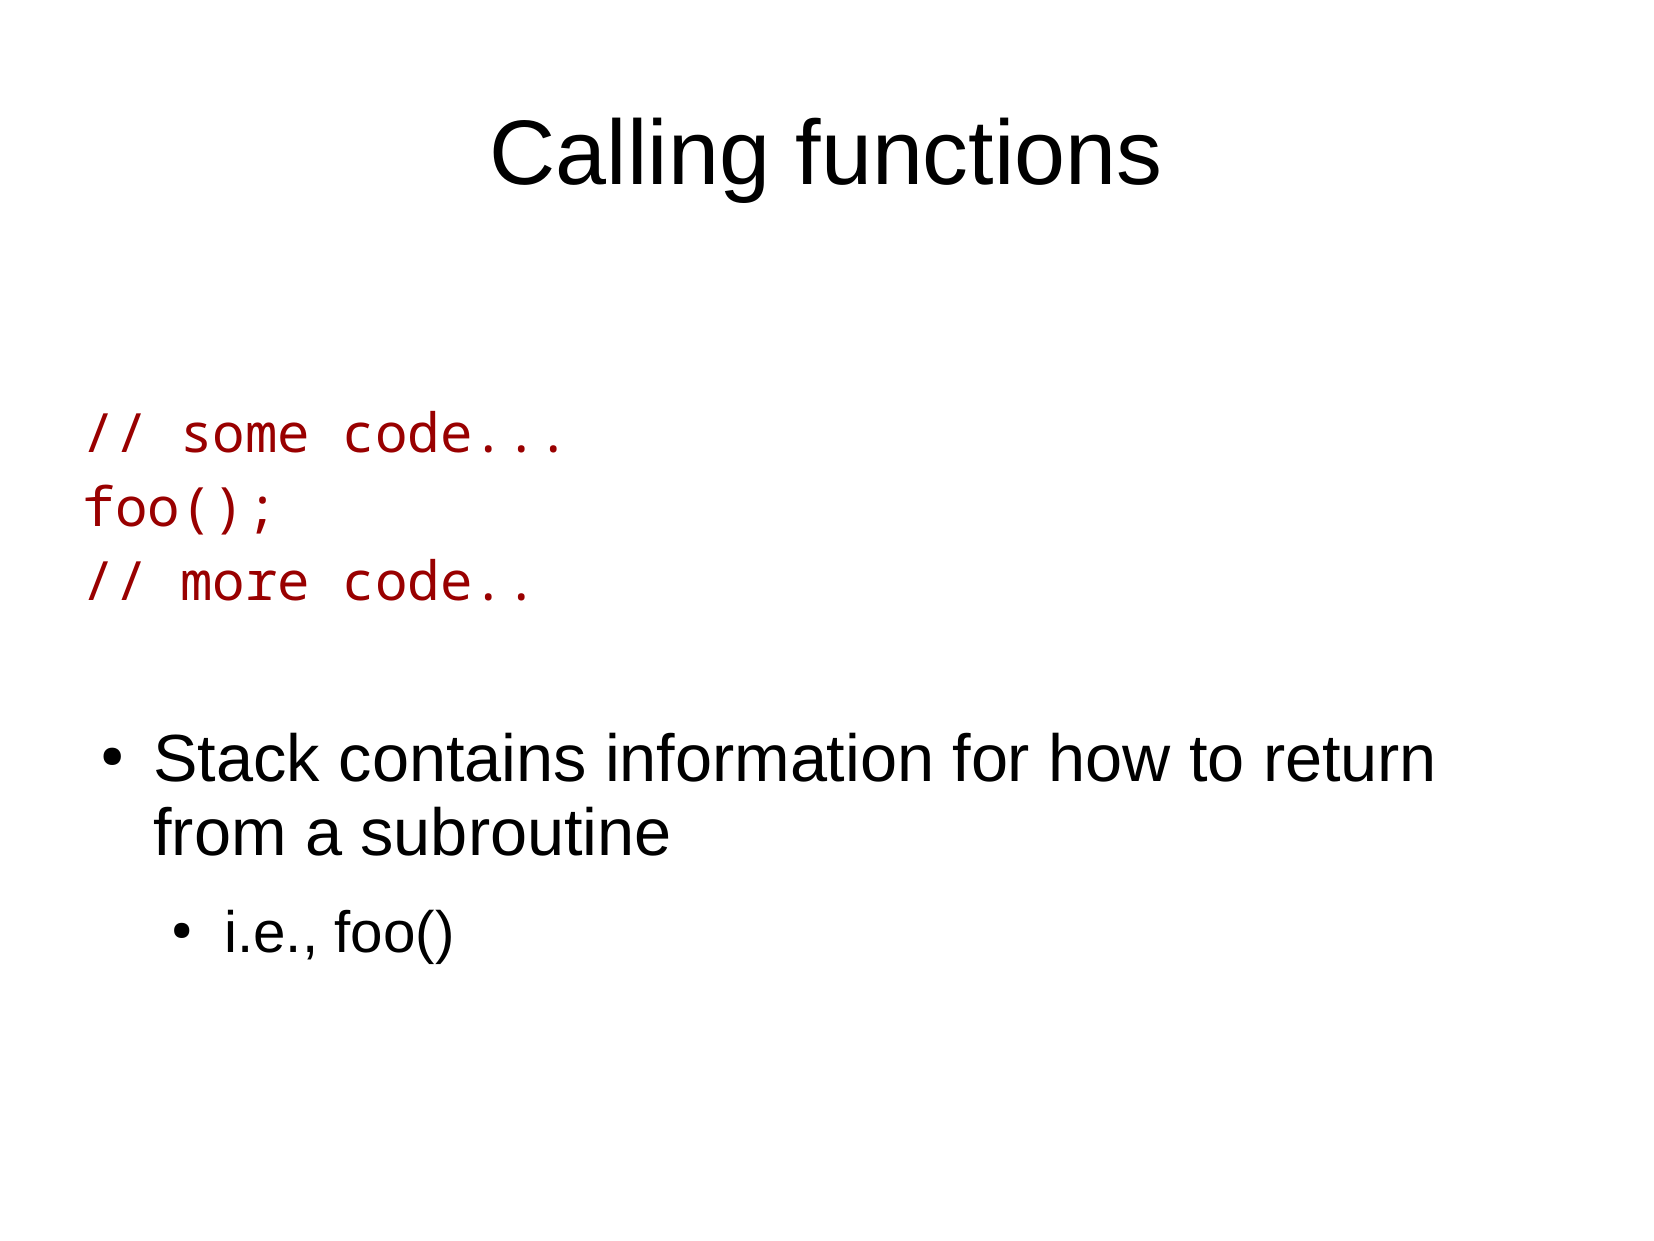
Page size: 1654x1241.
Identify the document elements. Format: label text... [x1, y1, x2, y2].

title Calling functions [82, 49, 1571, 257]
list // some code... foo(); // more code.. Stack contains information for how to return from a subroutine i.e., foo() [82, 290, 1571, 1010]
